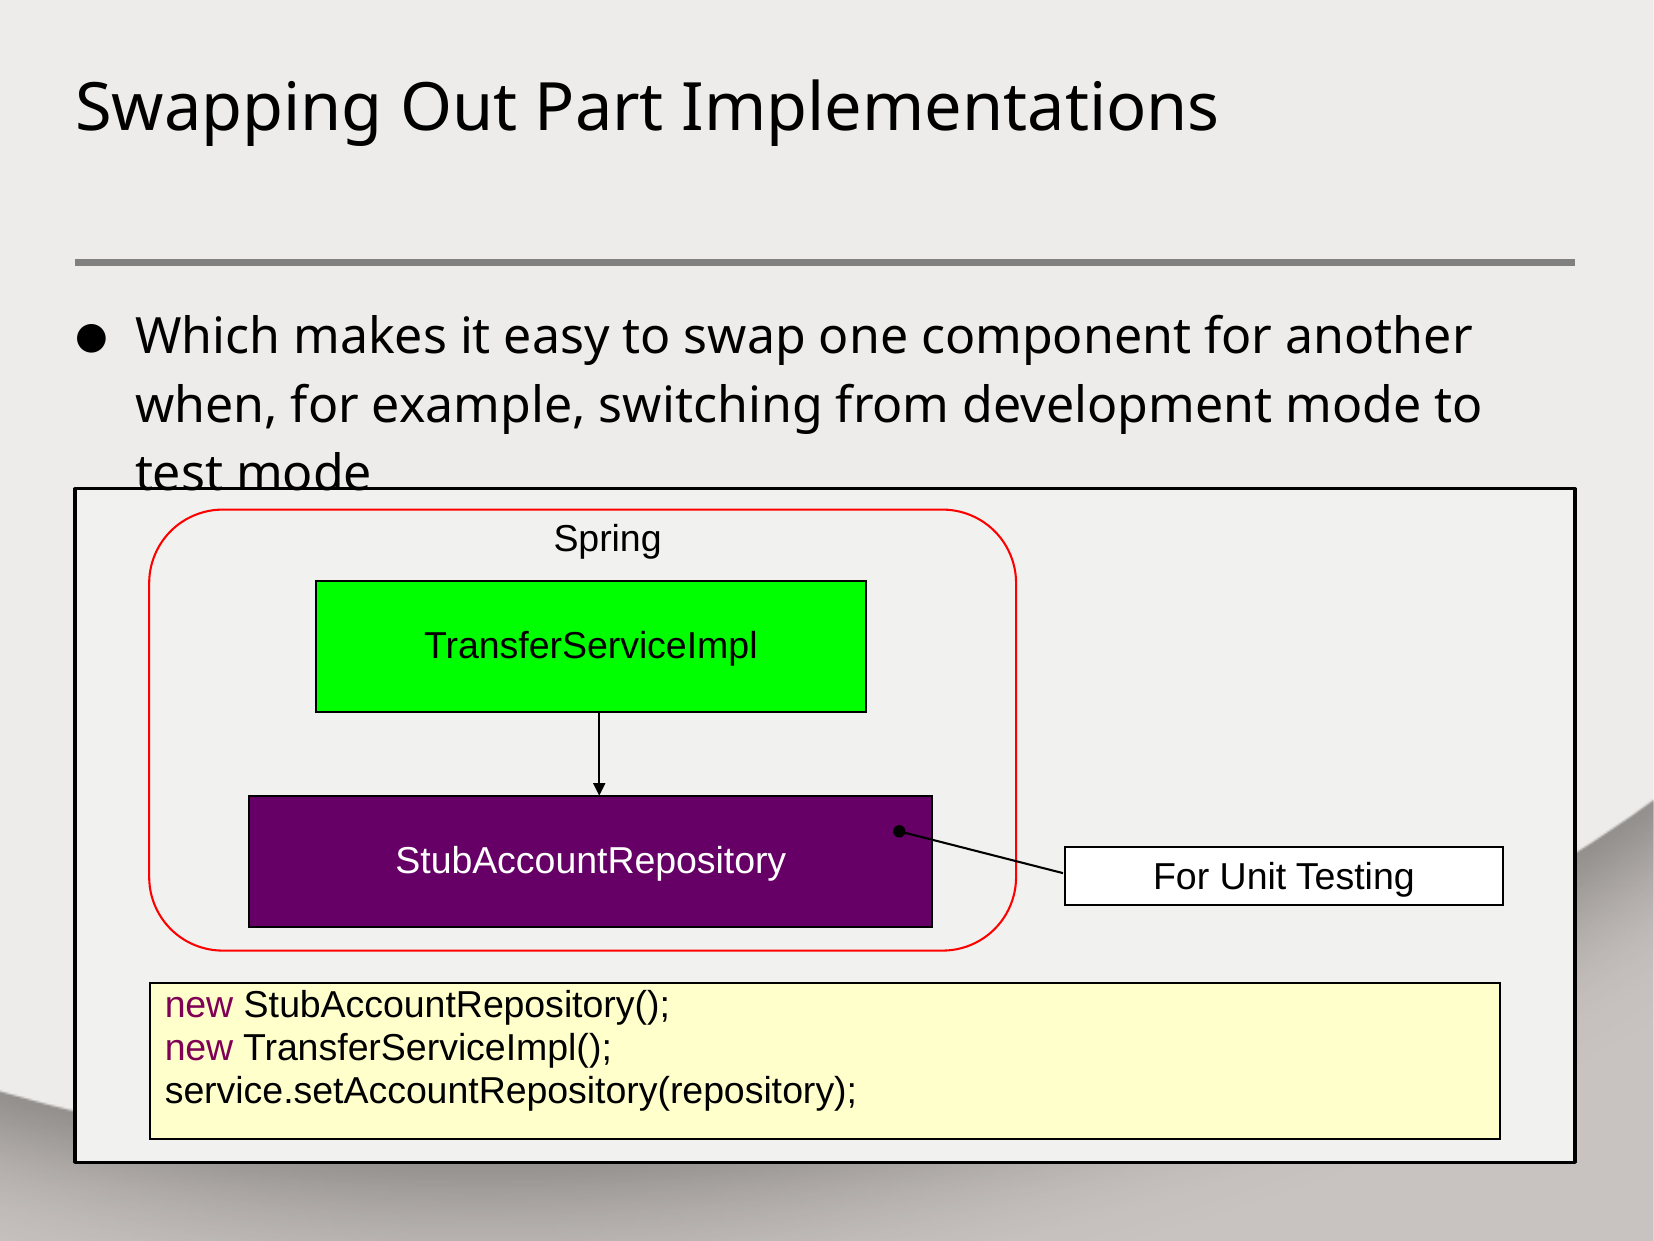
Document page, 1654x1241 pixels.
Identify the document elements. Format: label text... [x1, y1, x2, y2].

text_box [249, 795, 933, 831]
text_box new StubAccountRepository(); new TransferServiceImpl(); service.setAccountRepository(repository); [150, 982, 1501, 1139]
text_box [249, 889, 933, 927]
text_box TransferServiceImpl [315, 616, 866, 675]
text_box [315, 581, 866, 616]
text_box Spring [282, 509, 933, 568]
title Swapping Out Part Implementations [75, 75, 1576, 226]
text_box [315, 675, 866, 713]
list Which makes it easy to swap one component for another when, for example, switching from development mode to test mode [75, 300, 1576, 1163]
text_box For Unit Testing [1064, 847, 1503, 905]
text_box StubAccountRepository [249, 831, 933, 889]
picture [0, 0, 1654, 1241]
